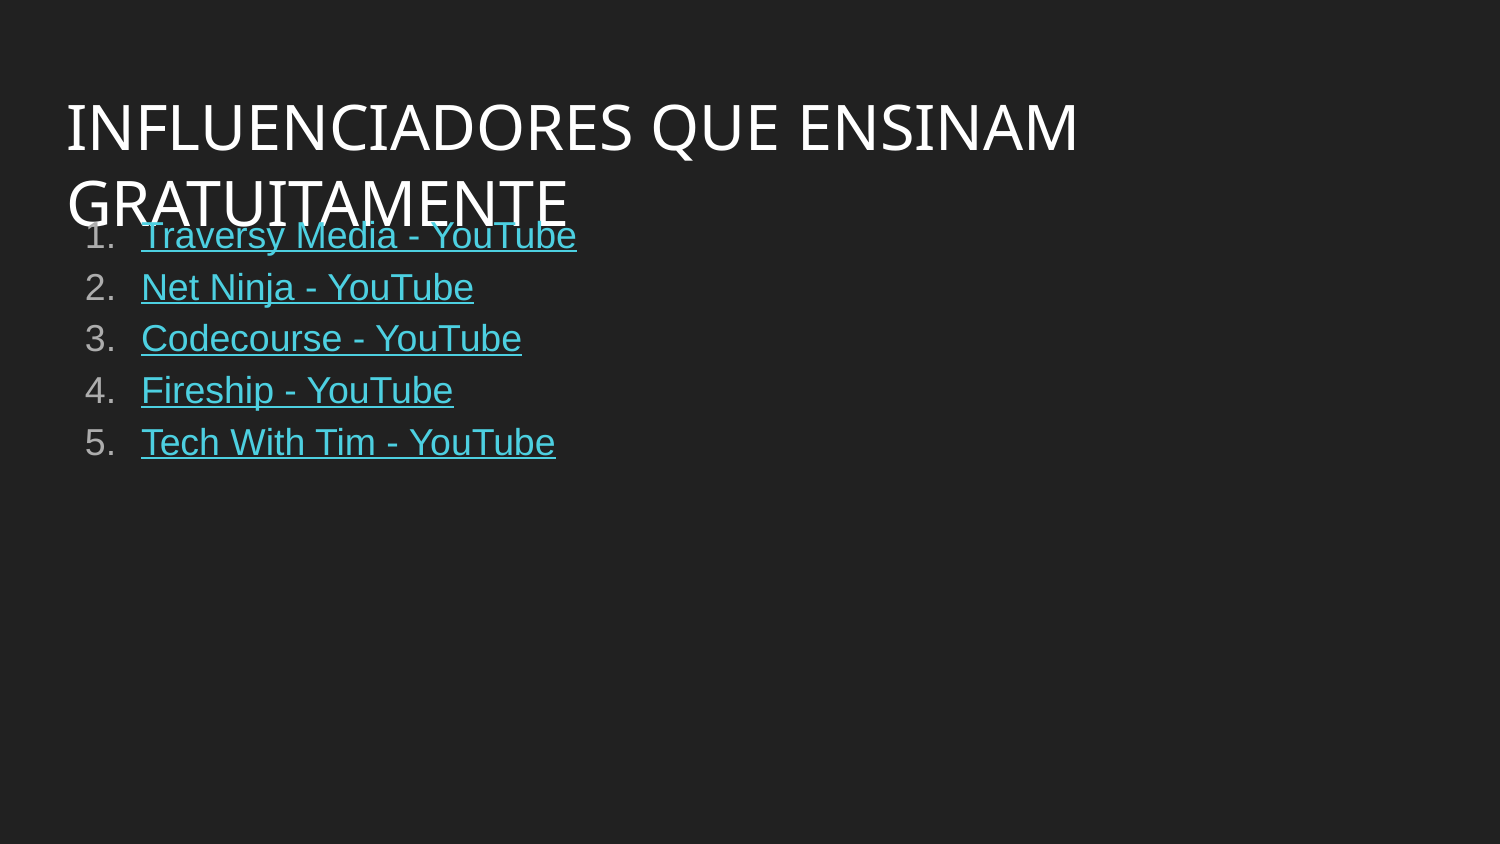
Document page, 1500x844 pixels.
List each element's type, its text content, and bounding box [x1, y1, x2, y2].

title INFLUENCIADORES QUE ENSINAM GRATUITAMENTE [51, 72, 1449, 167]
list Traversy Media - YouTube Net Ninja - YouTube Codecourse - YouTube Fireship - YouTube Tech With Tim - YouTube [51, 189, 1449, 750]
